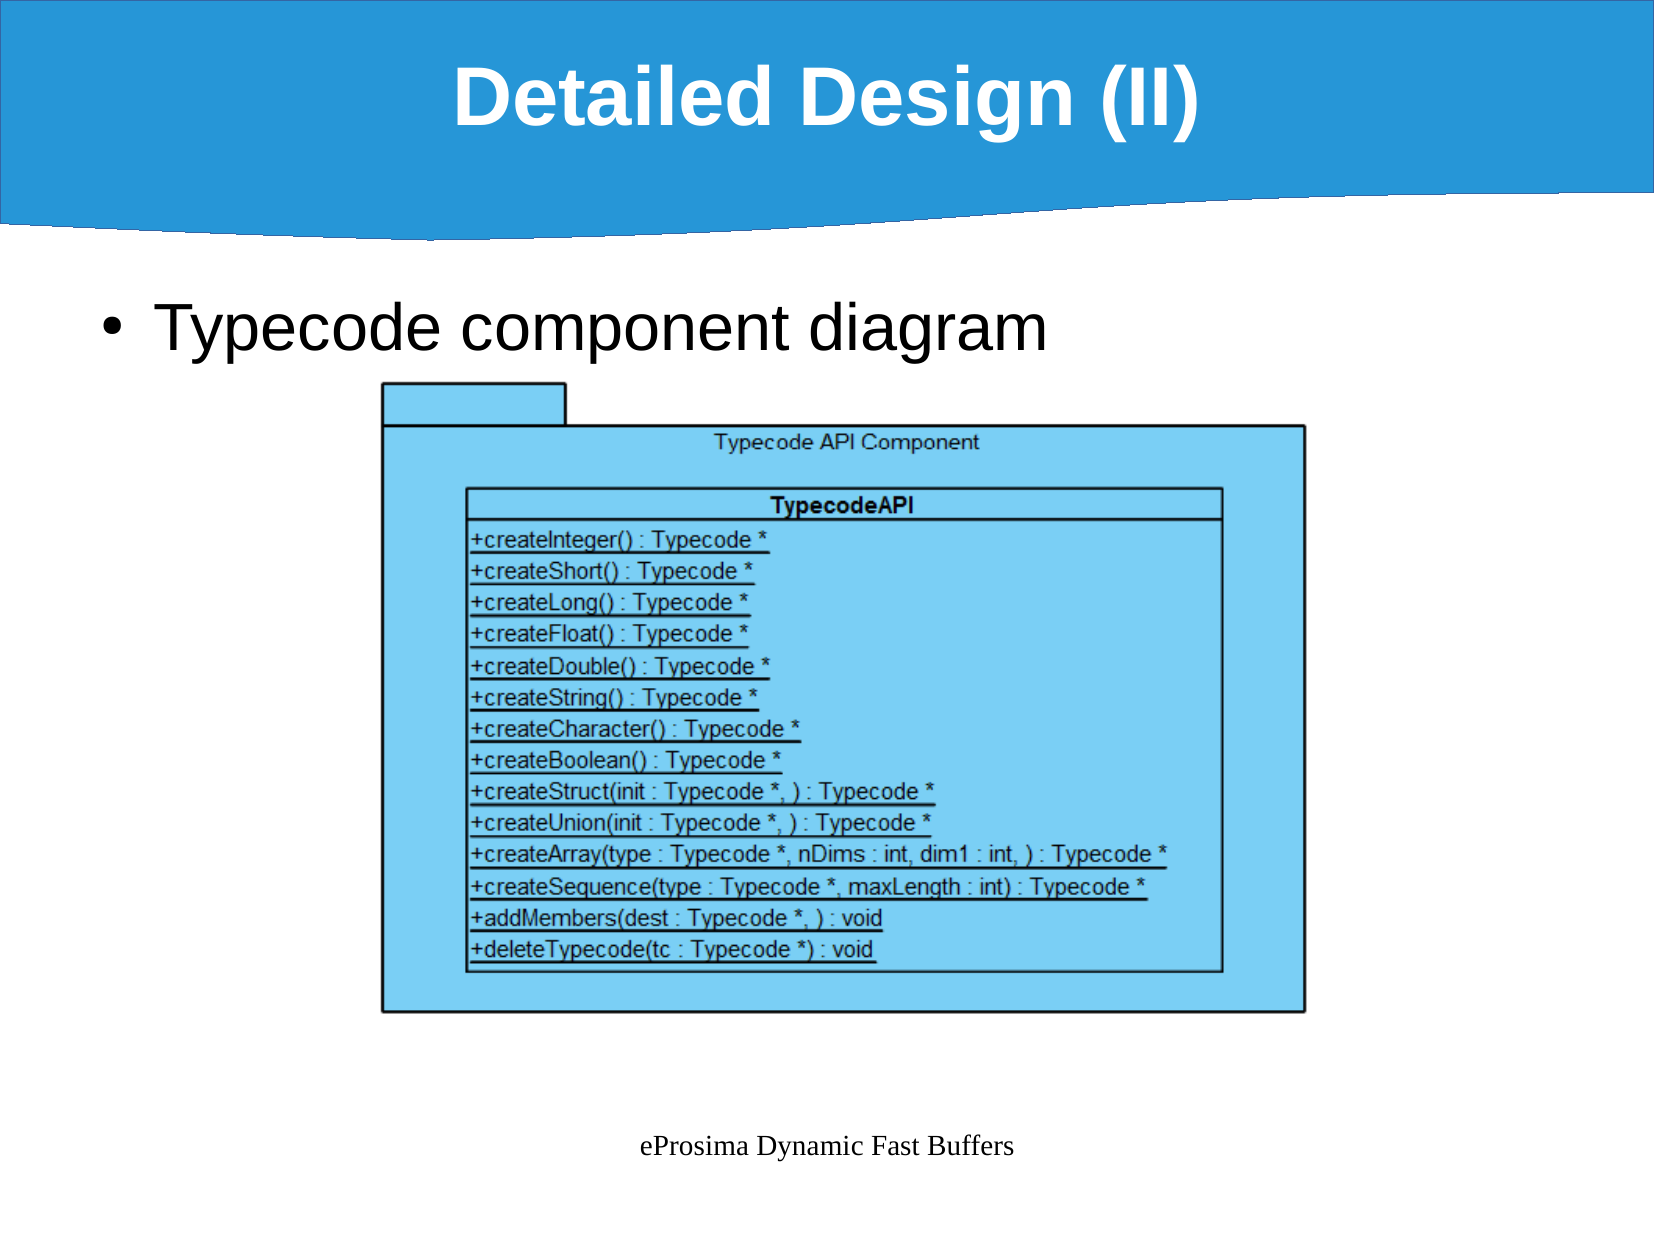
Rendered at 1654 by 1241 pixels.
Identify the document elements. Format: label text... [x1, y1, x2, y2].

picture [375, 376, 1316, 1021]
text_box Detailed Design (II) [0, 0, 1654, 241]
list Typecode component diagram [82, 290, 1571, 1010]
